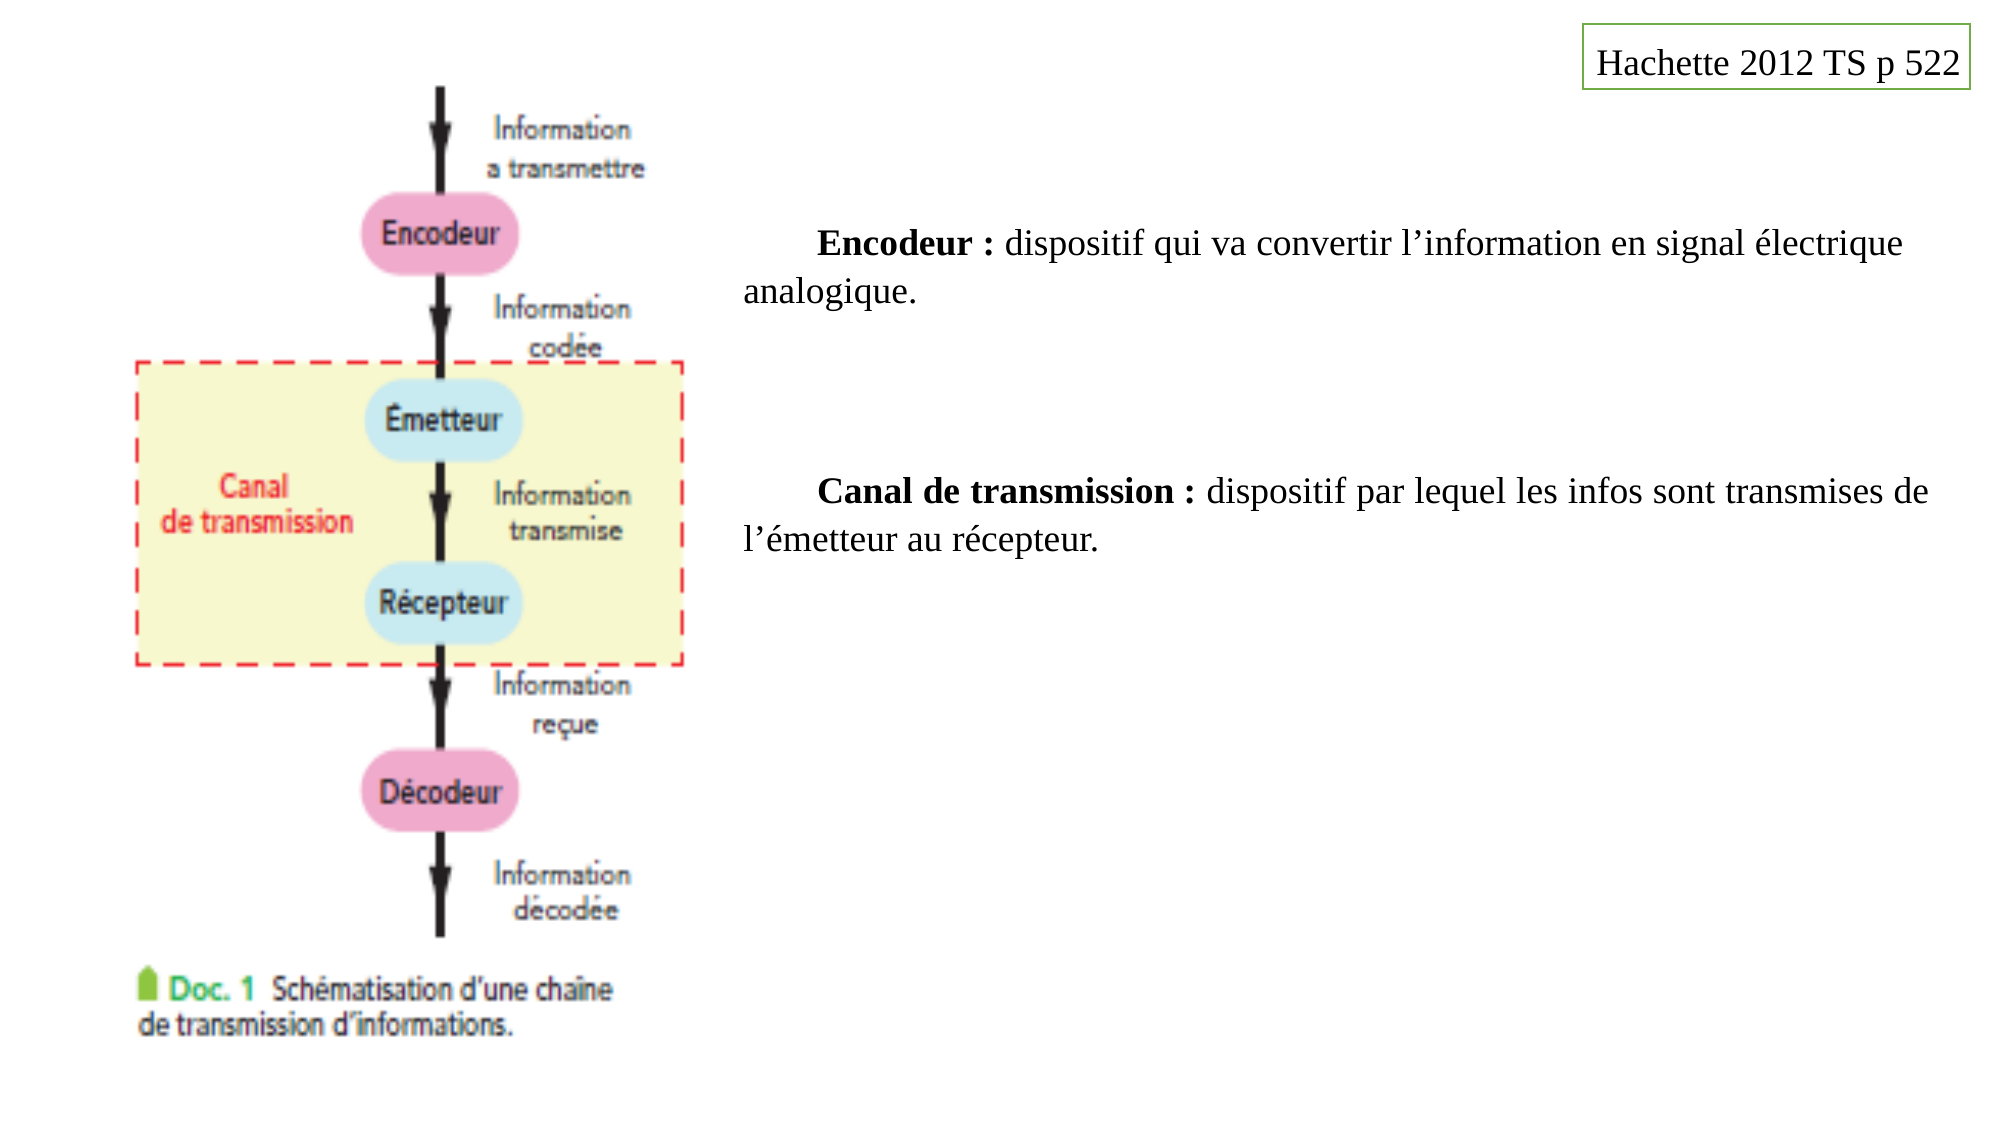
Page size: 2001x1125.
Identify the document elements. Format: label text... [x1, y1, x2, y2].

text_box Encodeur : dispositif qui va convertir l’information en signal électrique analogique. [728, 207, 1971, 319]
text_box Canal de transmission : dispositif par lequel les infos sont transmises de l’émetteur au récepteur. [728, 455, 1945, 567]
text_box Hachette 2012 TS p 522 [1581, 27, 1980, 91]
picture [109, 56, 700, 1058]
